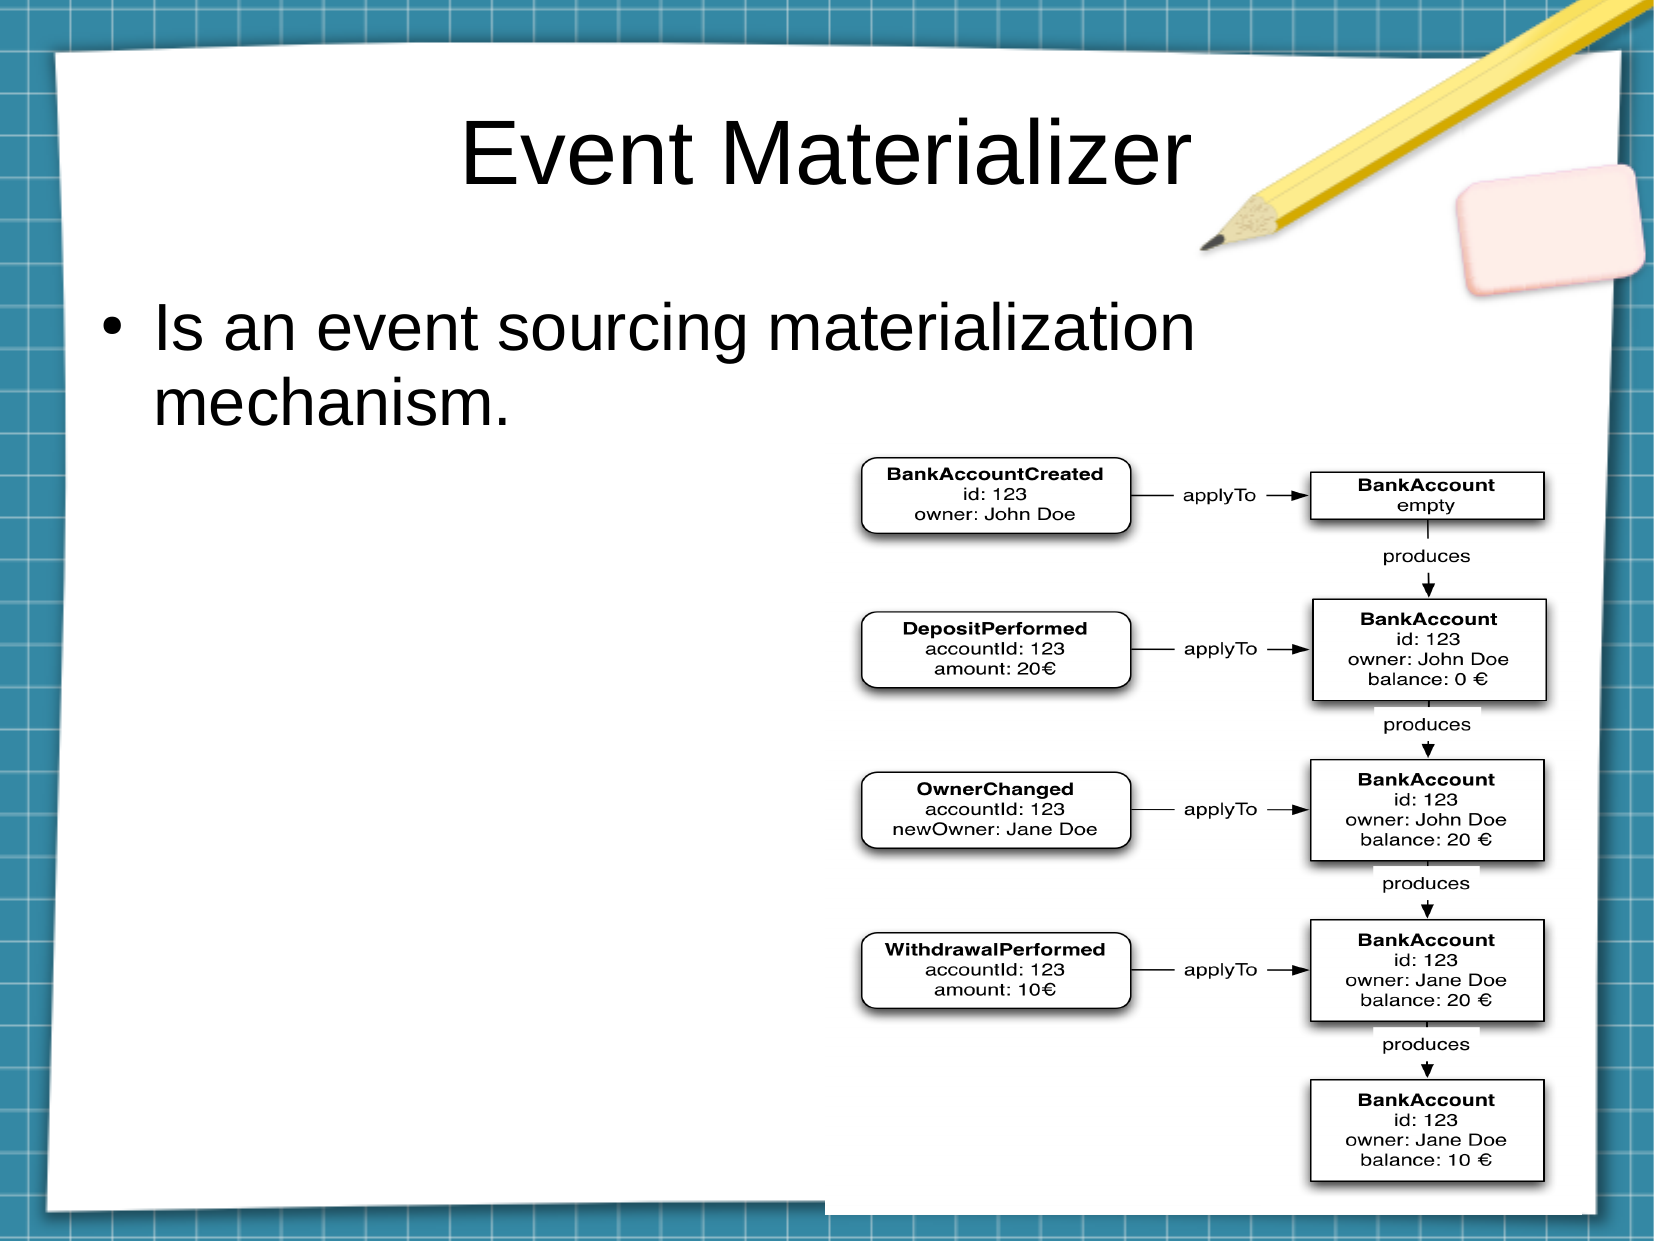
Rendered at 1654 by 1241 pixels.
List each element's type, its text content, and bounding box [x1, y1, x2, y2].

list Is an event sourcing materialization mechanism. [82, 290, 1571, 1010]
picture [0, 0, 1654, 1241]
title Event Materializer [82, 49, 1571, 257]
